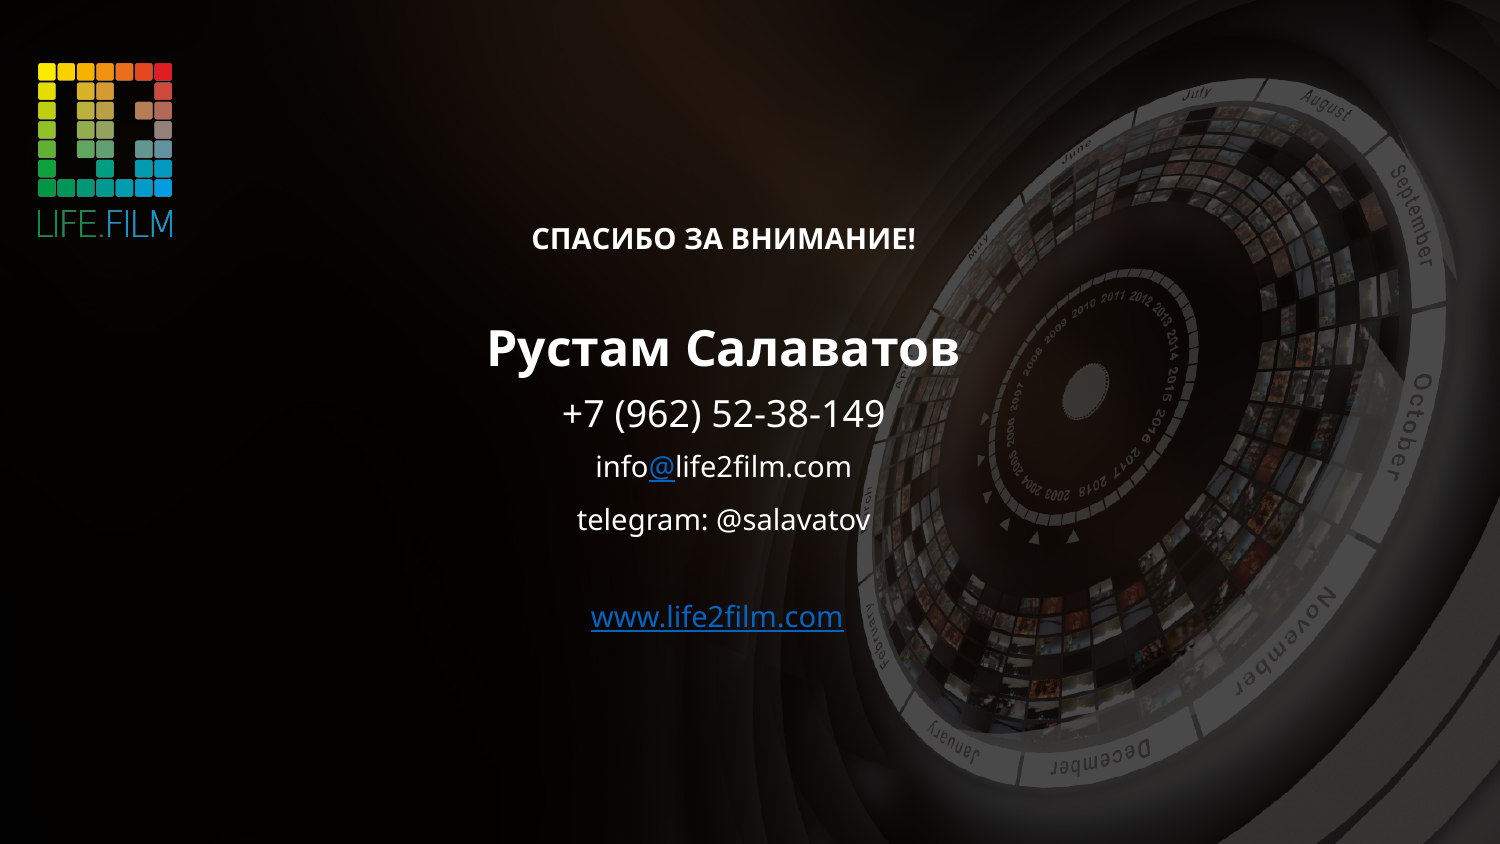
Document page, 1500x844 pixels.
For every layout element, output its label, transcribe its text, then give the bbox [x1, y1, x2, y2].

list СПАСИБО ЗА ВНИМАНИЕ! Рустам Салаватов +7 (962) 52-38-149 info@life2film.com telegram: @salavatov www.life2film.com [203, 208, 1222, 720]
picture [0, 0, 1500, 844]
